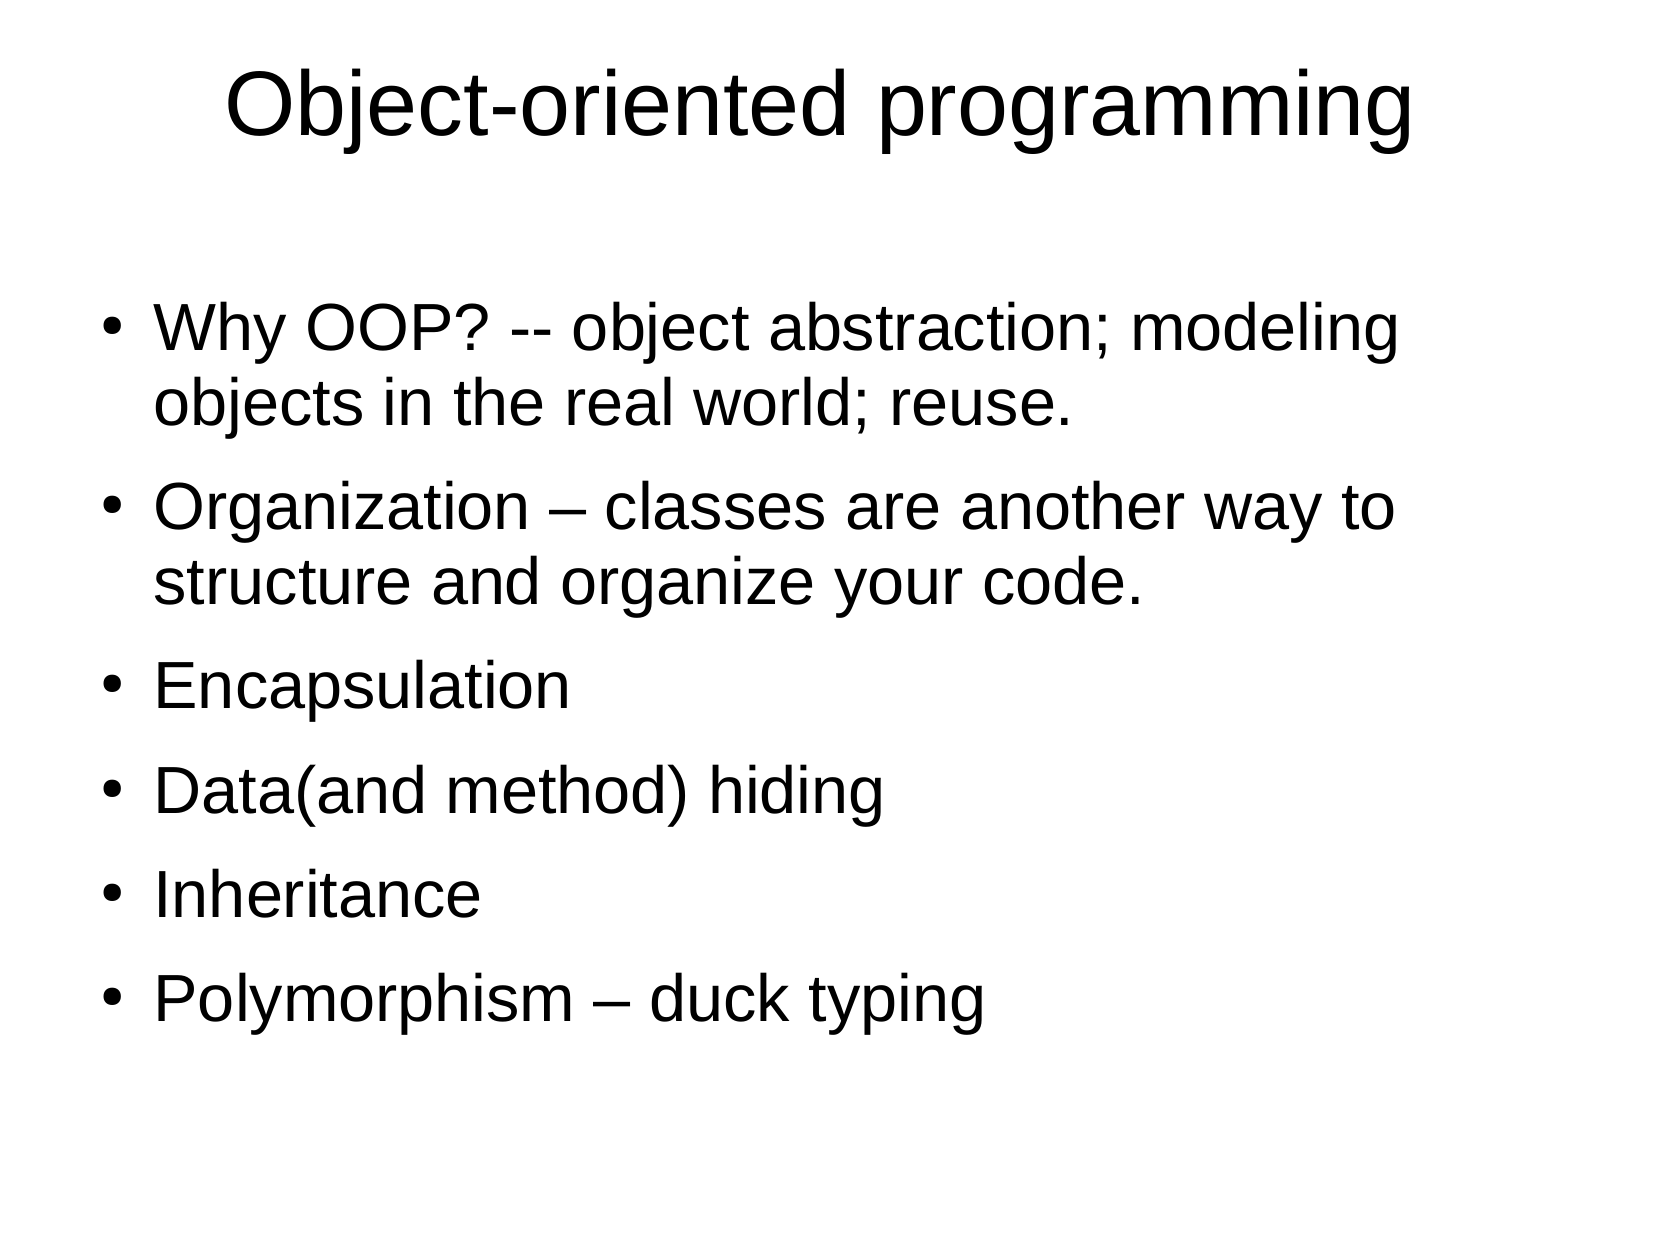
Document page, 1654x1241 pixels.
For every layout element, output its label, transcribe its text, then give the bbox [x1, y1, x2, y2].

list Why OOP? -- object abstraction; modeling objects in the real world; reuse. Organization – classes are another way to structure and organize your code. Encapsulation Data(and method) hiding Inheritance Polymorphism – duck typing [82, 290, 1571, 1109]
title Object-oriented programming [76, 7, 1565, 200]
